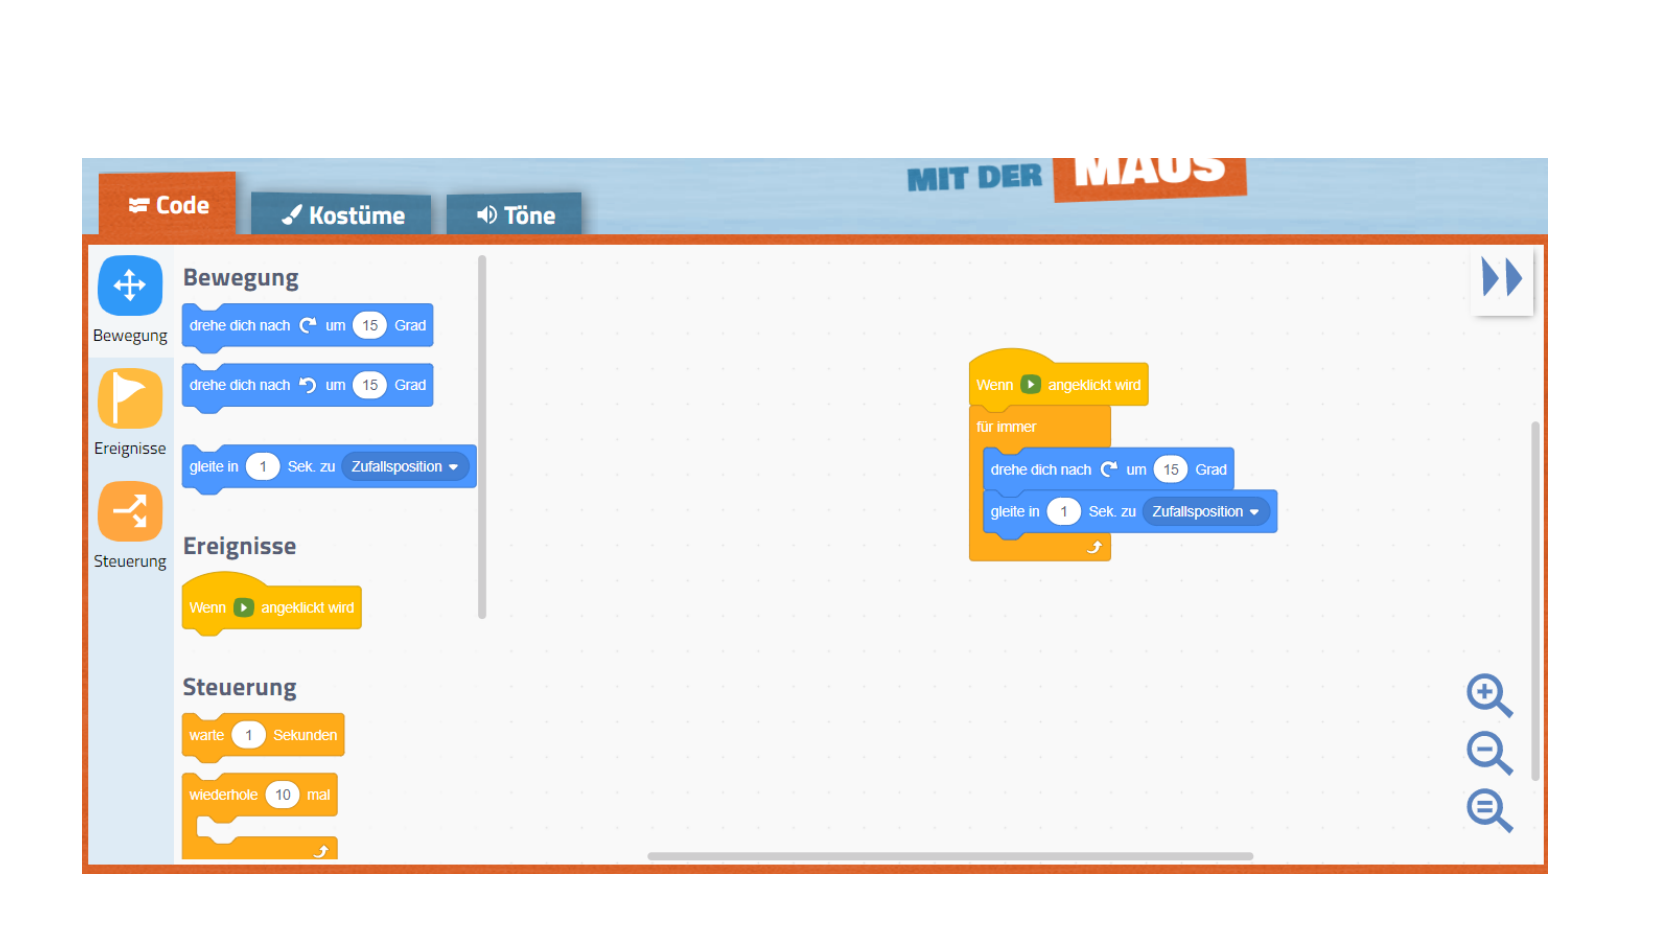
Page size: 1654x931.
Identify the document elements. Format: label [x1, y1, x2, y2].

picture [82, 158, 1548, 875]
